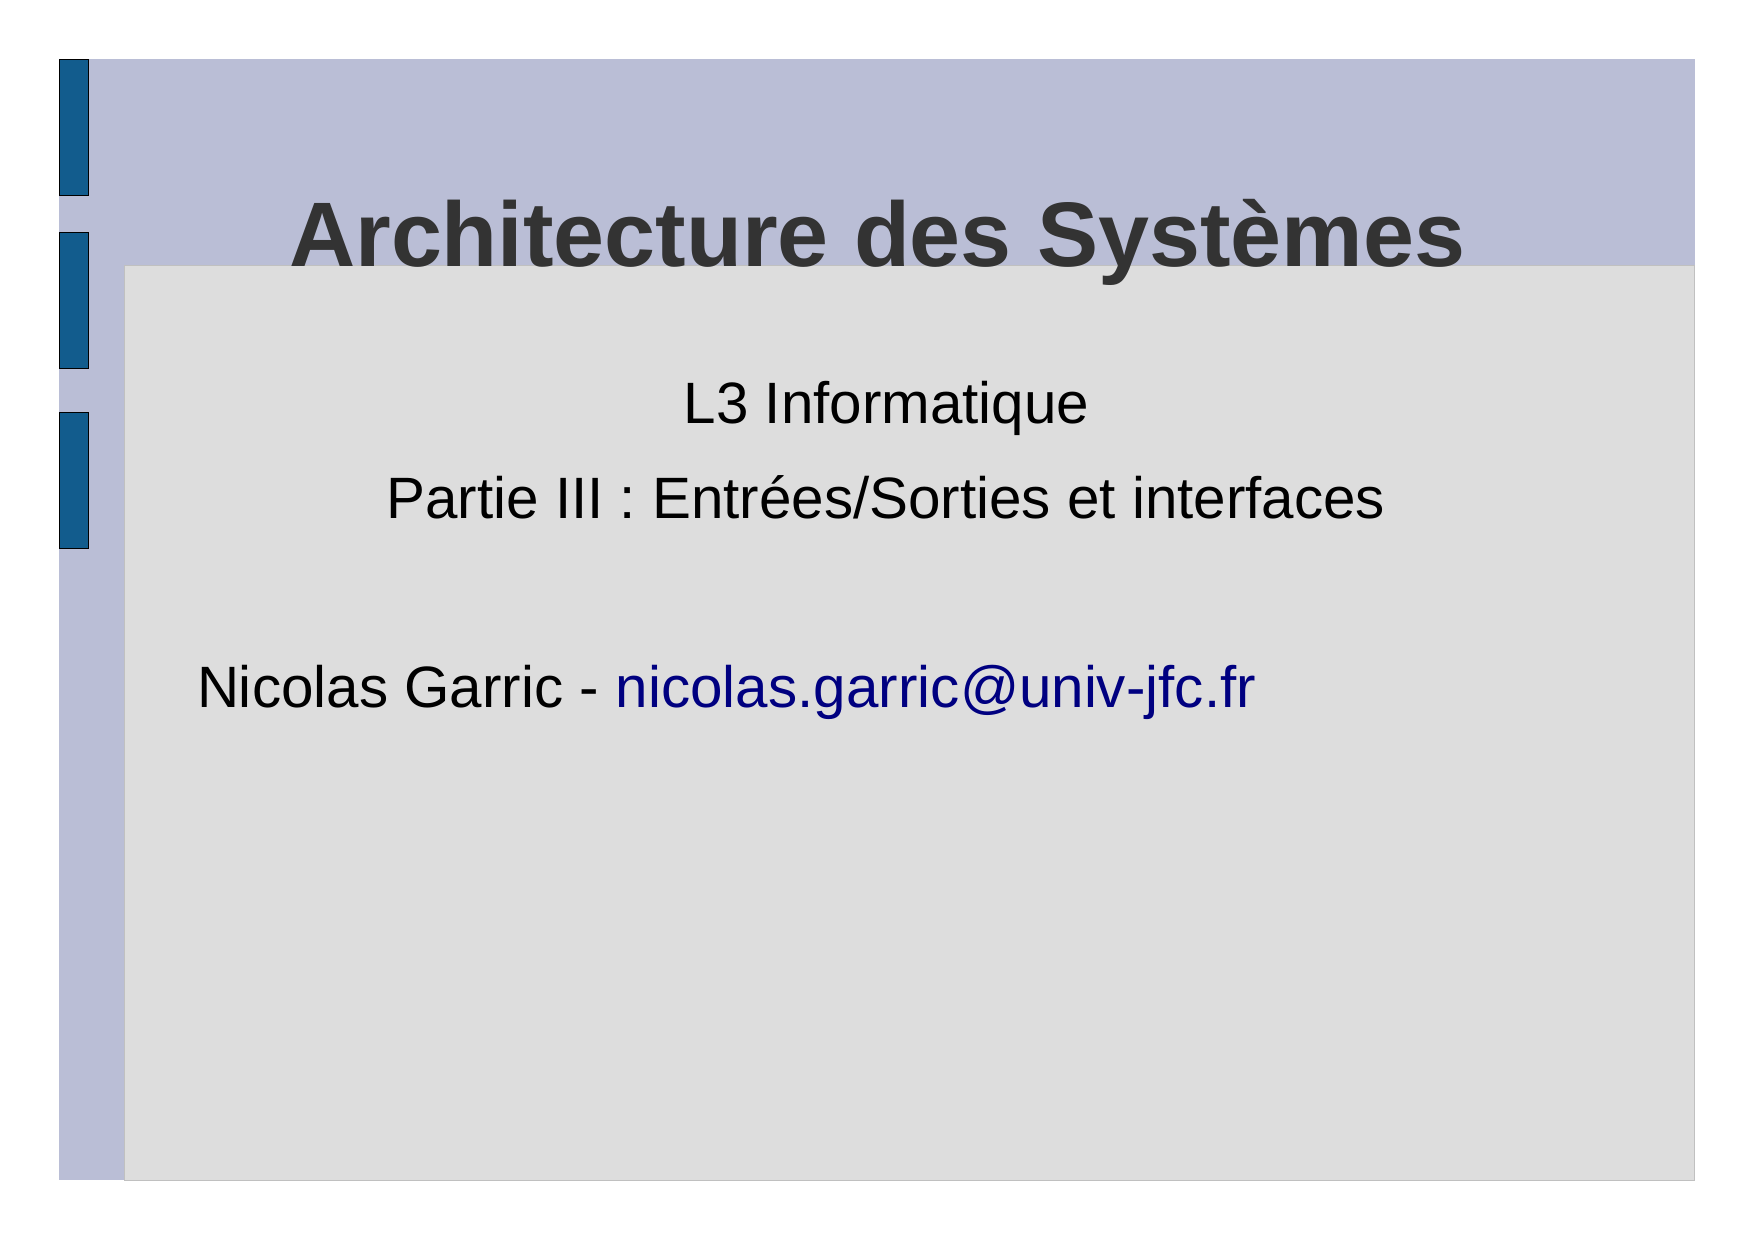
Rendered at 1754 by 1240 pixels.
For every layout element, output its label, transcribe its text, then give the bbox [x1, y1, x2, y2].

list L3 Informatique Partie III : Entrées/Sorties et interfaces Nicolas Garric - nicolas.garric@univ-jfc.fr [179, 370, 1577, 1078]
title Architecture des Systèmes [179, 141, 1577, 329]
